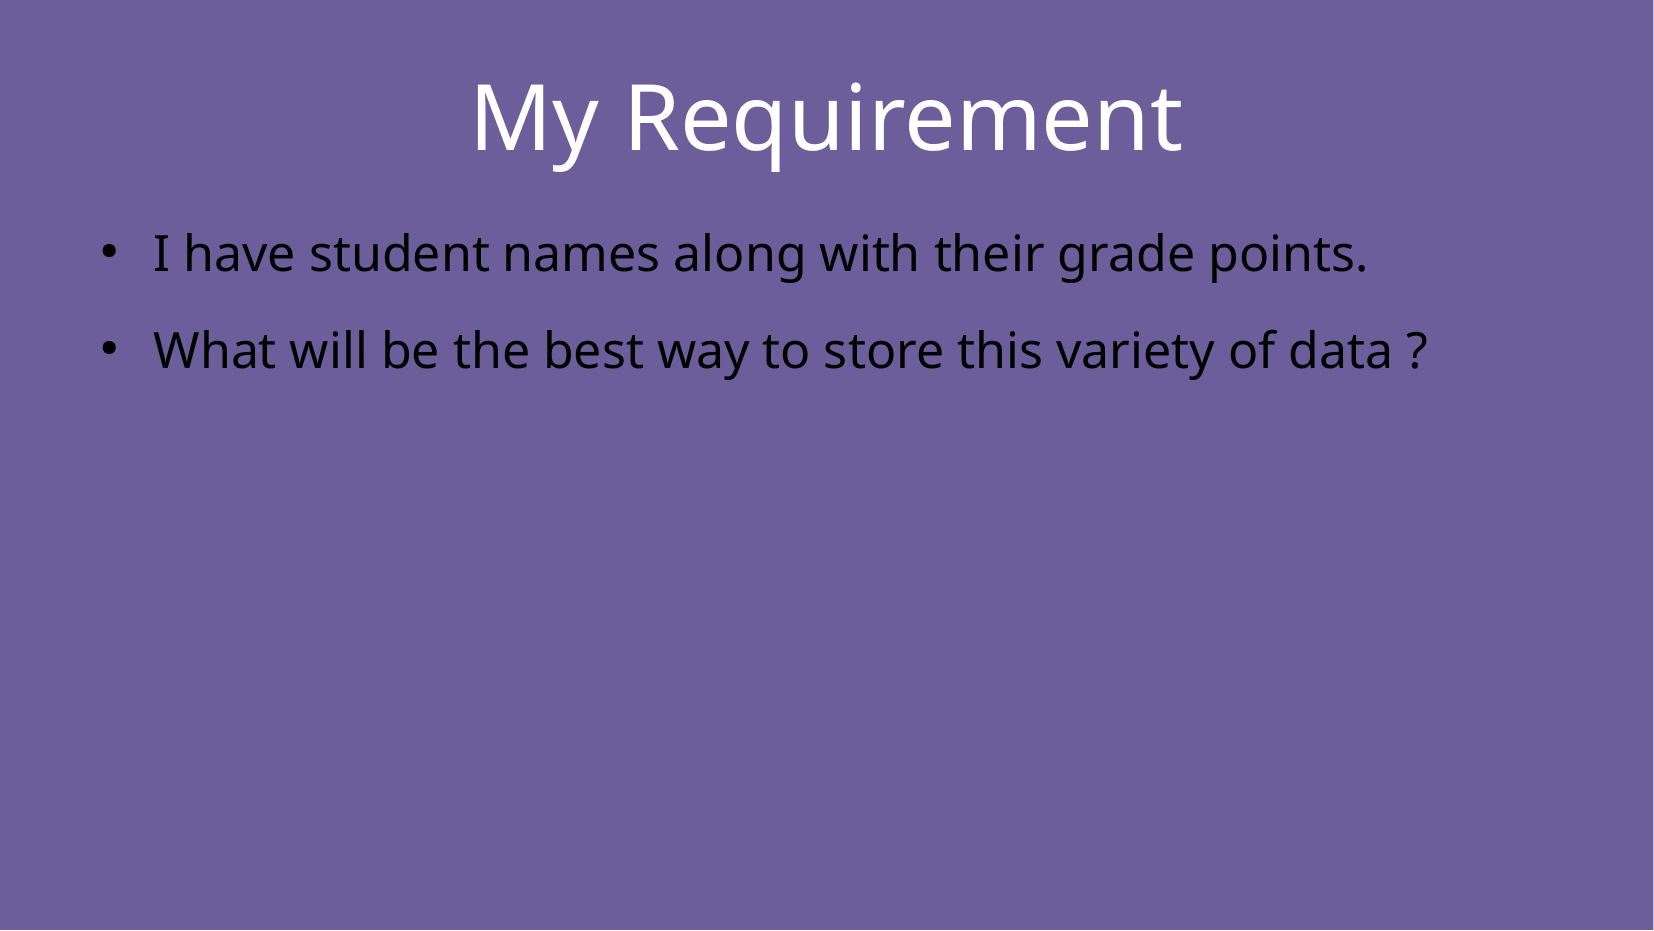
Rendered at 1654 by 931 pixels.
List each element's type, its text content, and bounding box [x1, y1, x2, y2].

title My Requirement [82, 37, 1571, 193]
list I have student names along with their grade points. What will be the best way to store this variety of data ? [82, 217, 1571, 758]
